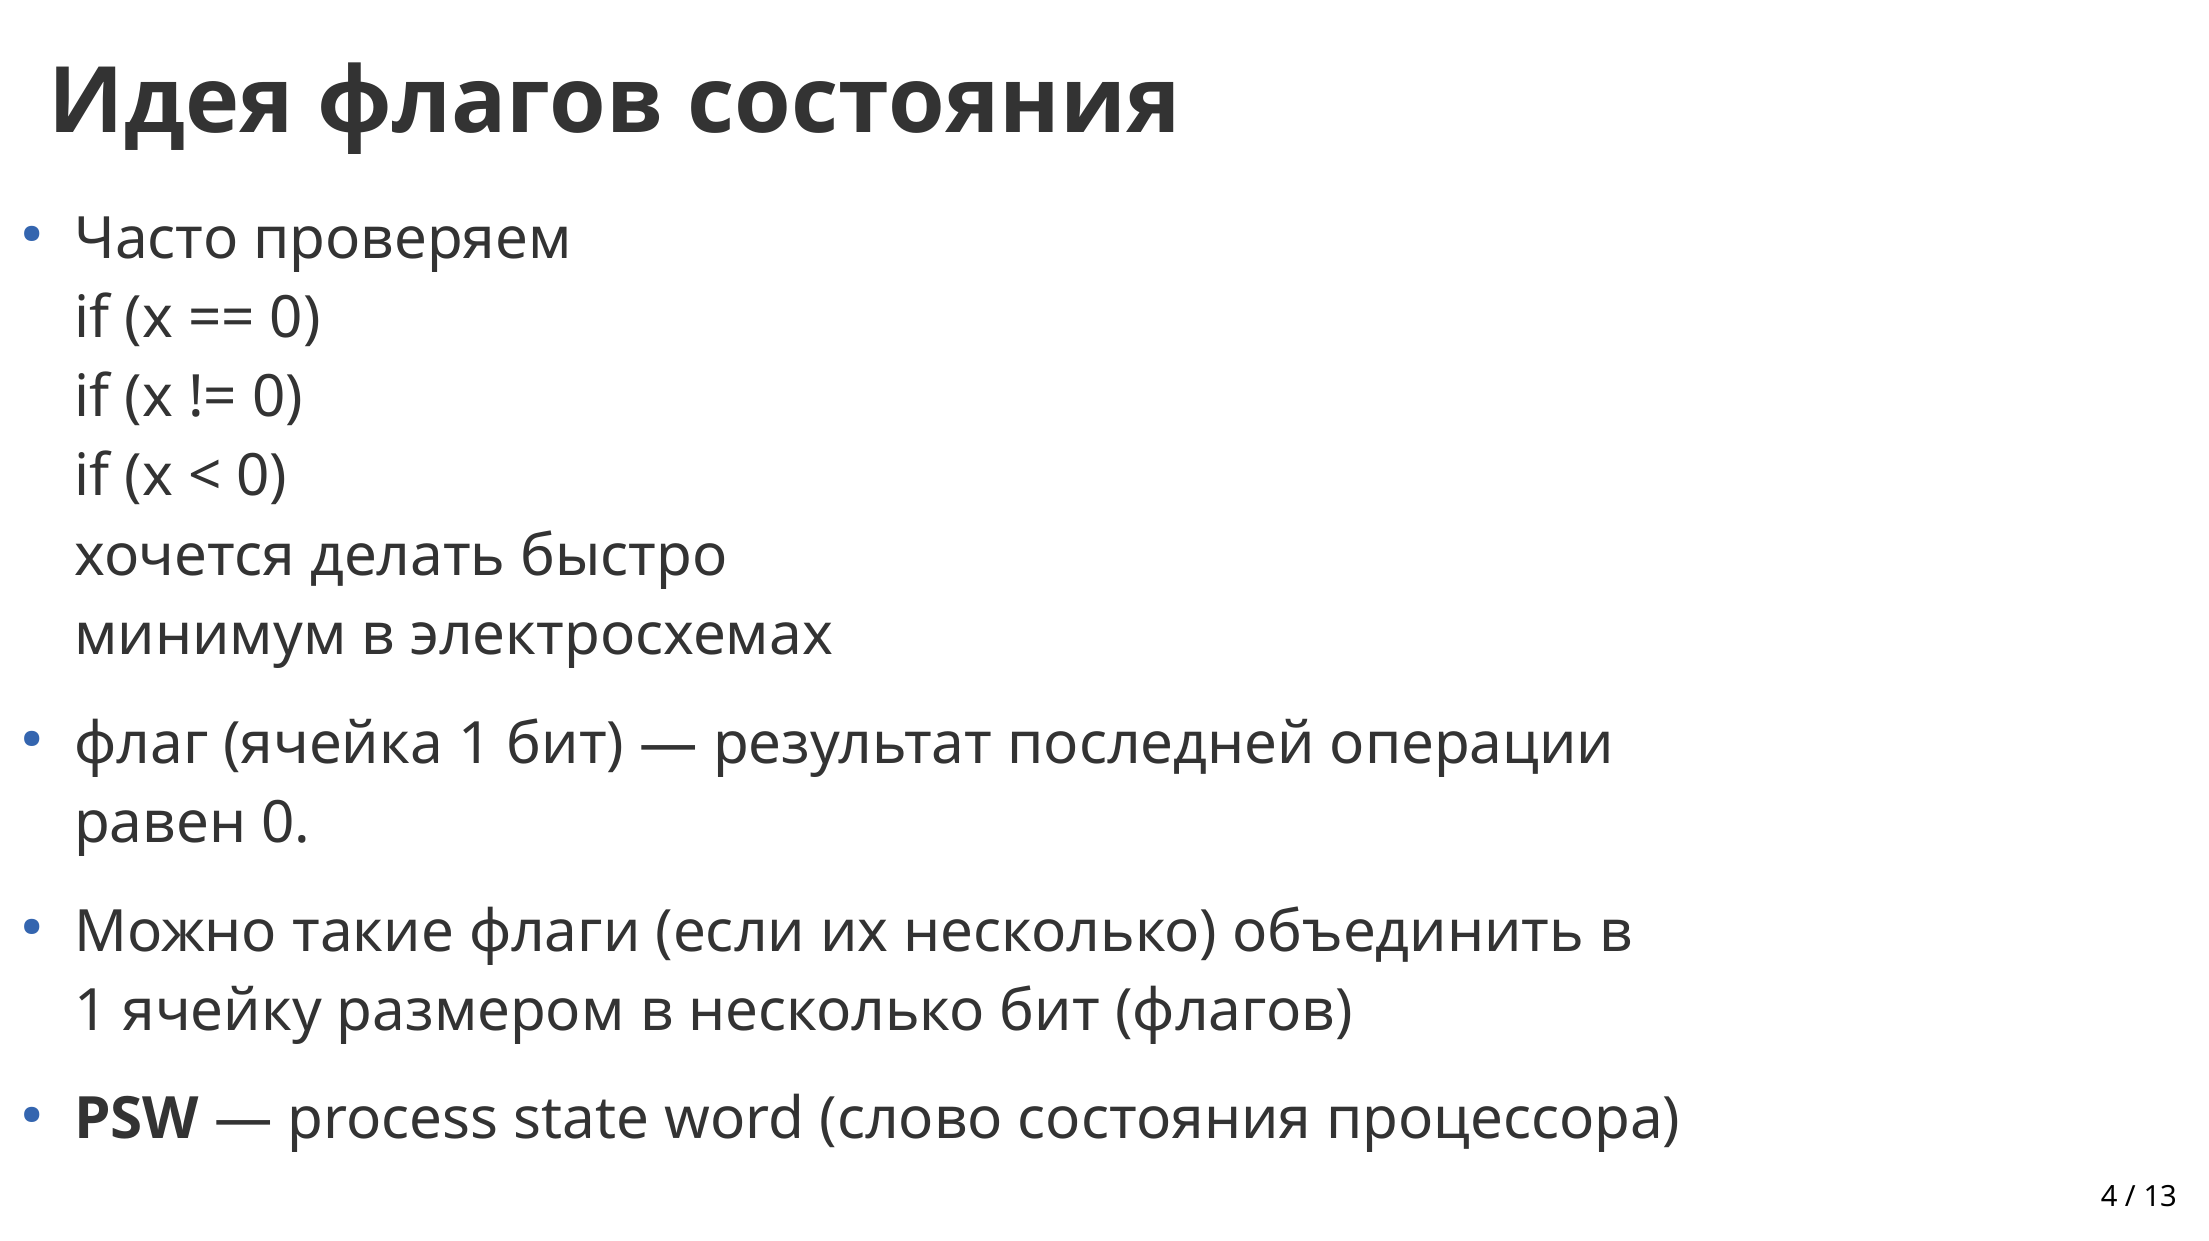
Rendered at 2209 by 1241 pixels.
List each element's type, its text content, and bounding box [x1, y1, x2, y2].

title Идея флагов состояния [48, 34, 2174, 160]
list Часто проверяем if (x == 0) if (x != 0) if (x < 0) хочется делать быстро минимум в электросхемах флаг (ячейка 1 бит) — результат последней операции равен 0. Можно такие флаги (если их несколько) объединить в 1 ячейку размером в несколько бит (флагов) PSW — process state word (слово состояния процессора) [3, 195, 1690, 1177]
